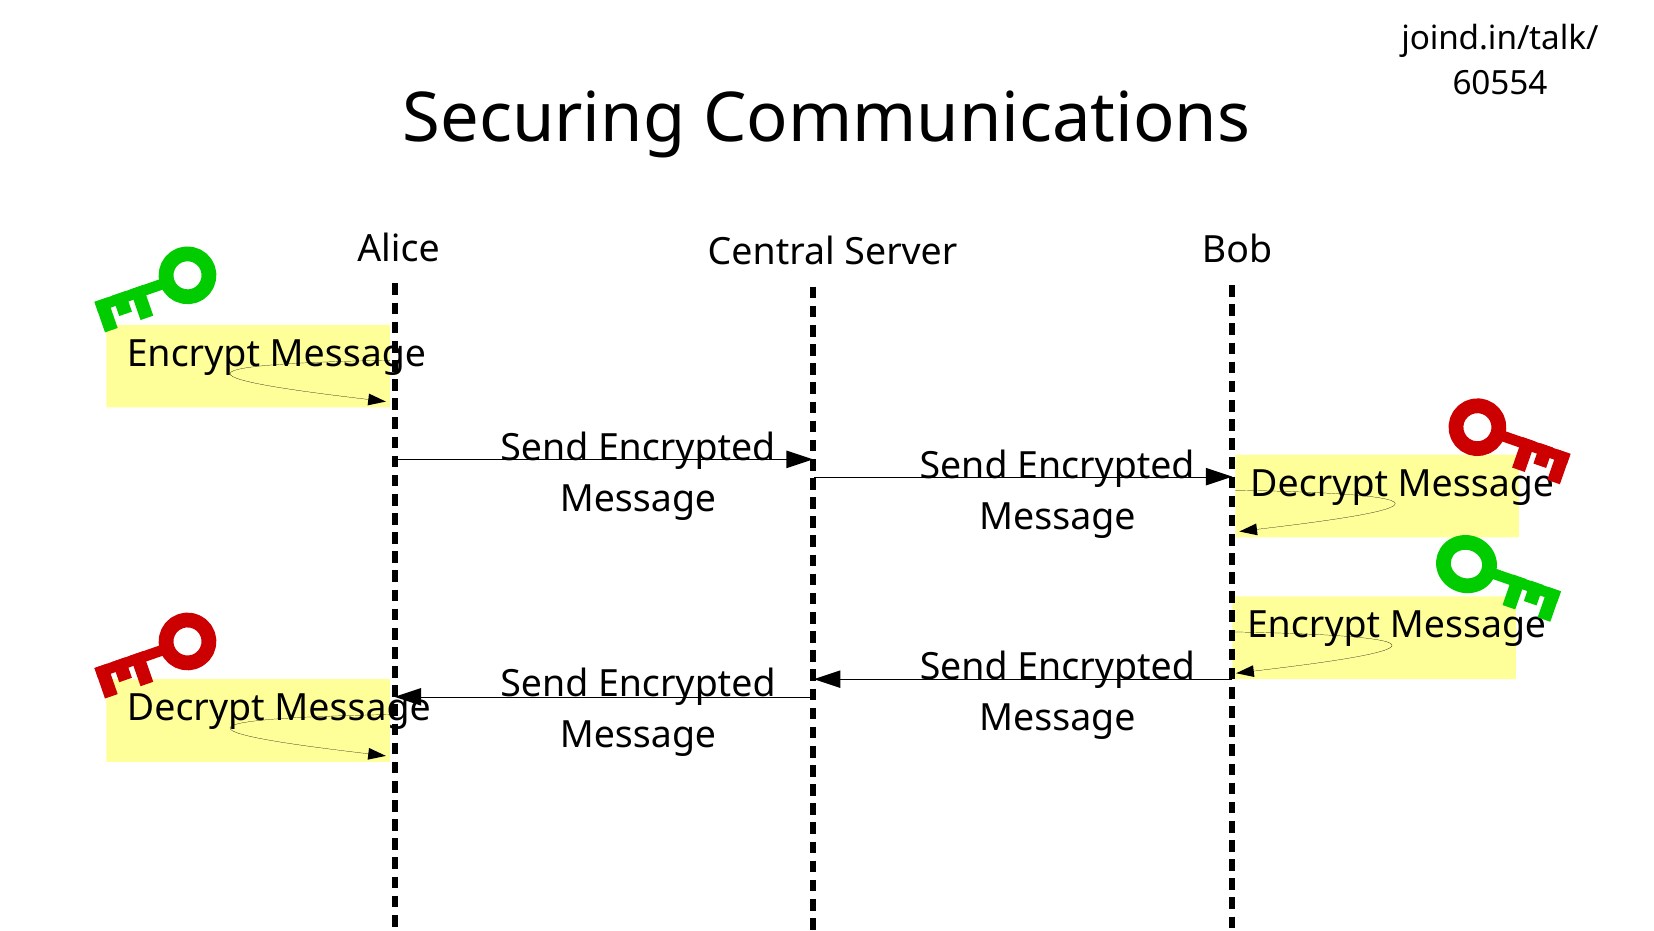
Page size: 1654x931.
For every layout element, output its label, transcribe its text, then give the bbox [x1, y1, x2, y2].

title Securing Communications [82, 37, 1571, 193]
text_box [1232, 646, 1516, 680]
text_box [94, 644, 390, 762]
text_box [1488, 567, 1561, 622]
text_box Bob [1187, 215, 1278, 274]
text_box Encrypt Message [1232, 590, 1514, 649]
text_box Send Encrypted Message [904, 430, 1169, 532]
text_box Central Server [692, 216, 934, 275]
text_box Decrypt Message [112, 673, 401, 732]
text_box [1498, 430, 1571, 485]
text_box Send Encrypted Message [485, 413, 750, 515]
text_box Send Encrypted Message [485, 649, 750, 751]
text_box Decrypt Message [1235, 448, 1524, 507]
text_box Send Encrypted Message [904, 631, 1169, 733]
text_box [94, 278, 390, 408]
text_box Alice [342, 213, 447, 272]
text_box Encrypt Message [112, 318, 394, 377]
text_box [1235, 507, 1519, 538]
